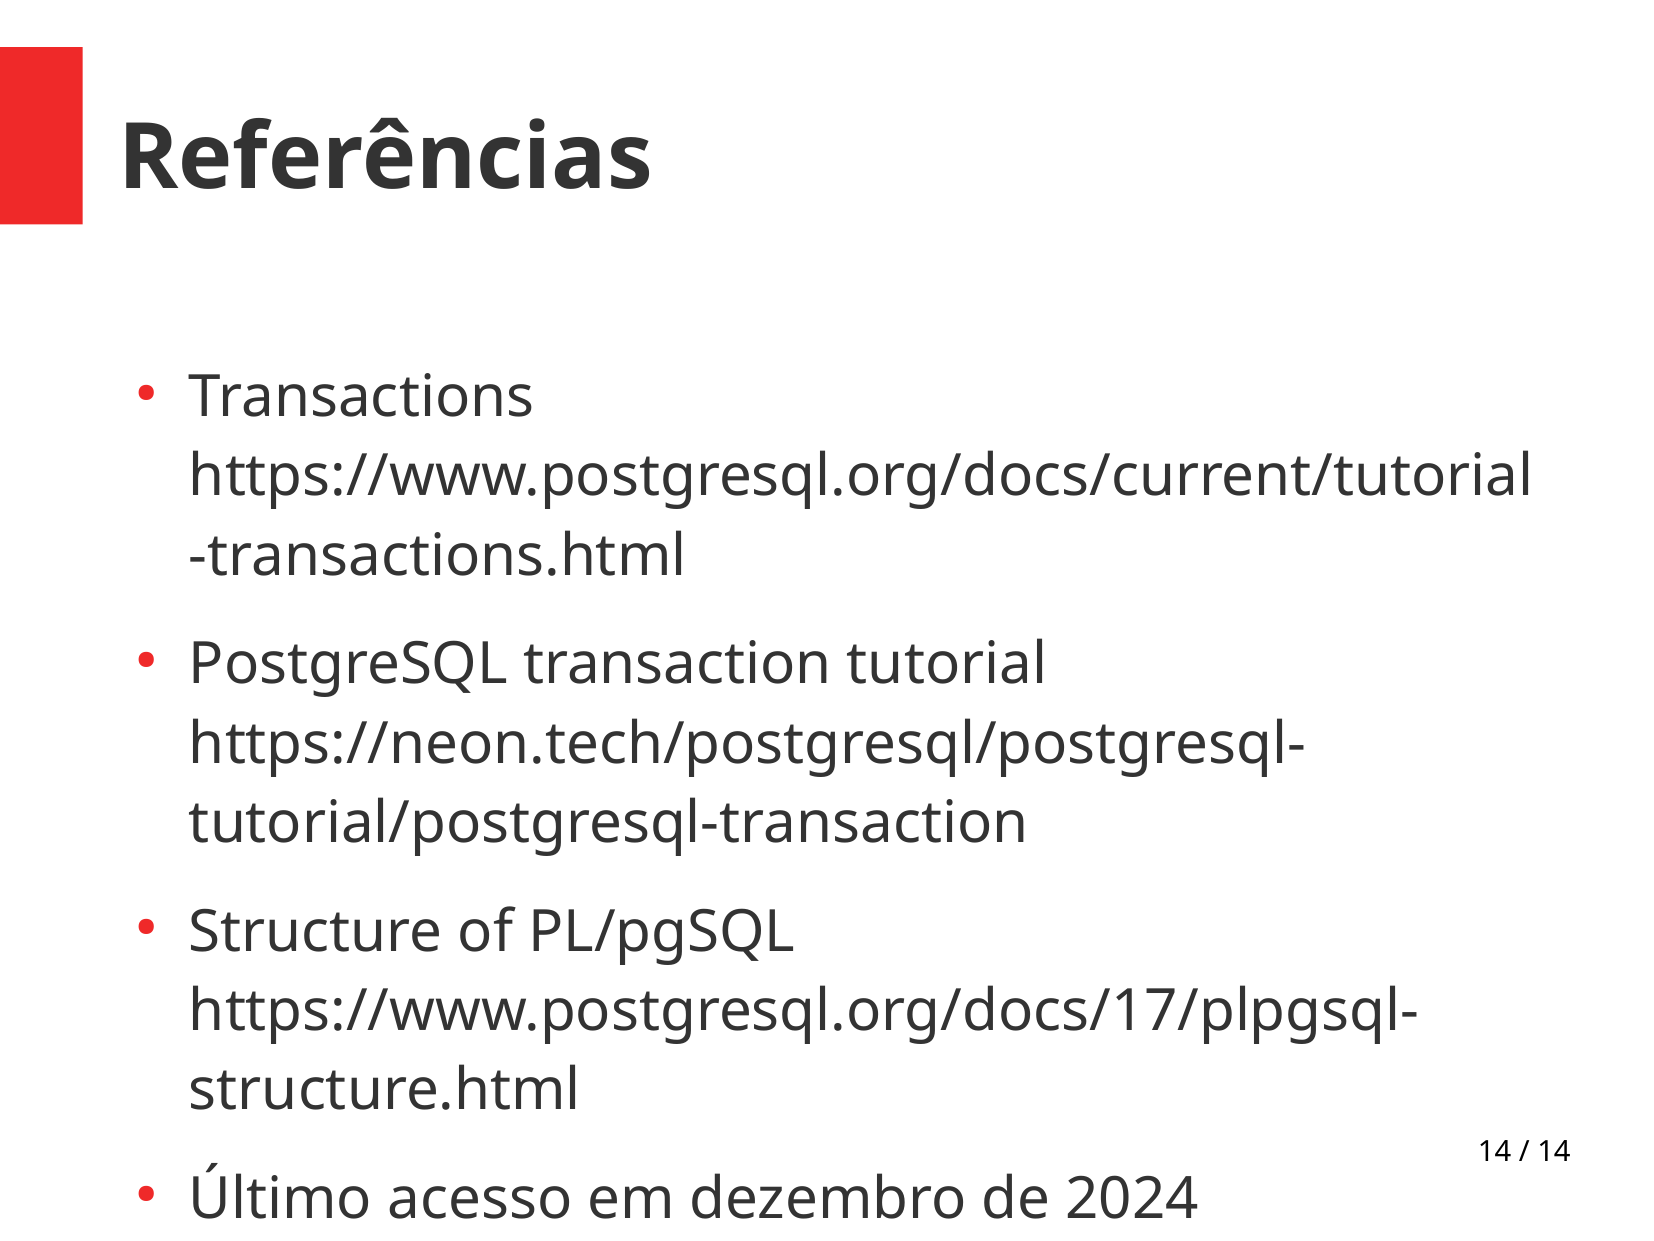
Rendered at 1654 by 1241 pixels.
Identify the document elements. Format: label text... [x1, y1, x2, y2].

title Referências [118, 49, 1571, 257]
list Transactions https://www.postgresql.org/docs/current/tutorial-transactions.html PostgreSQL transaction tutorial https://neon.tech/postgresql/postgresql-tutorial/postgresql-transaction Structure of PL/pgSQL https://www.postgresql.org/docs/17/plpgsql-structure.html Último acesso em dezembro de 2024 [118, 354, 1536, 1074]
